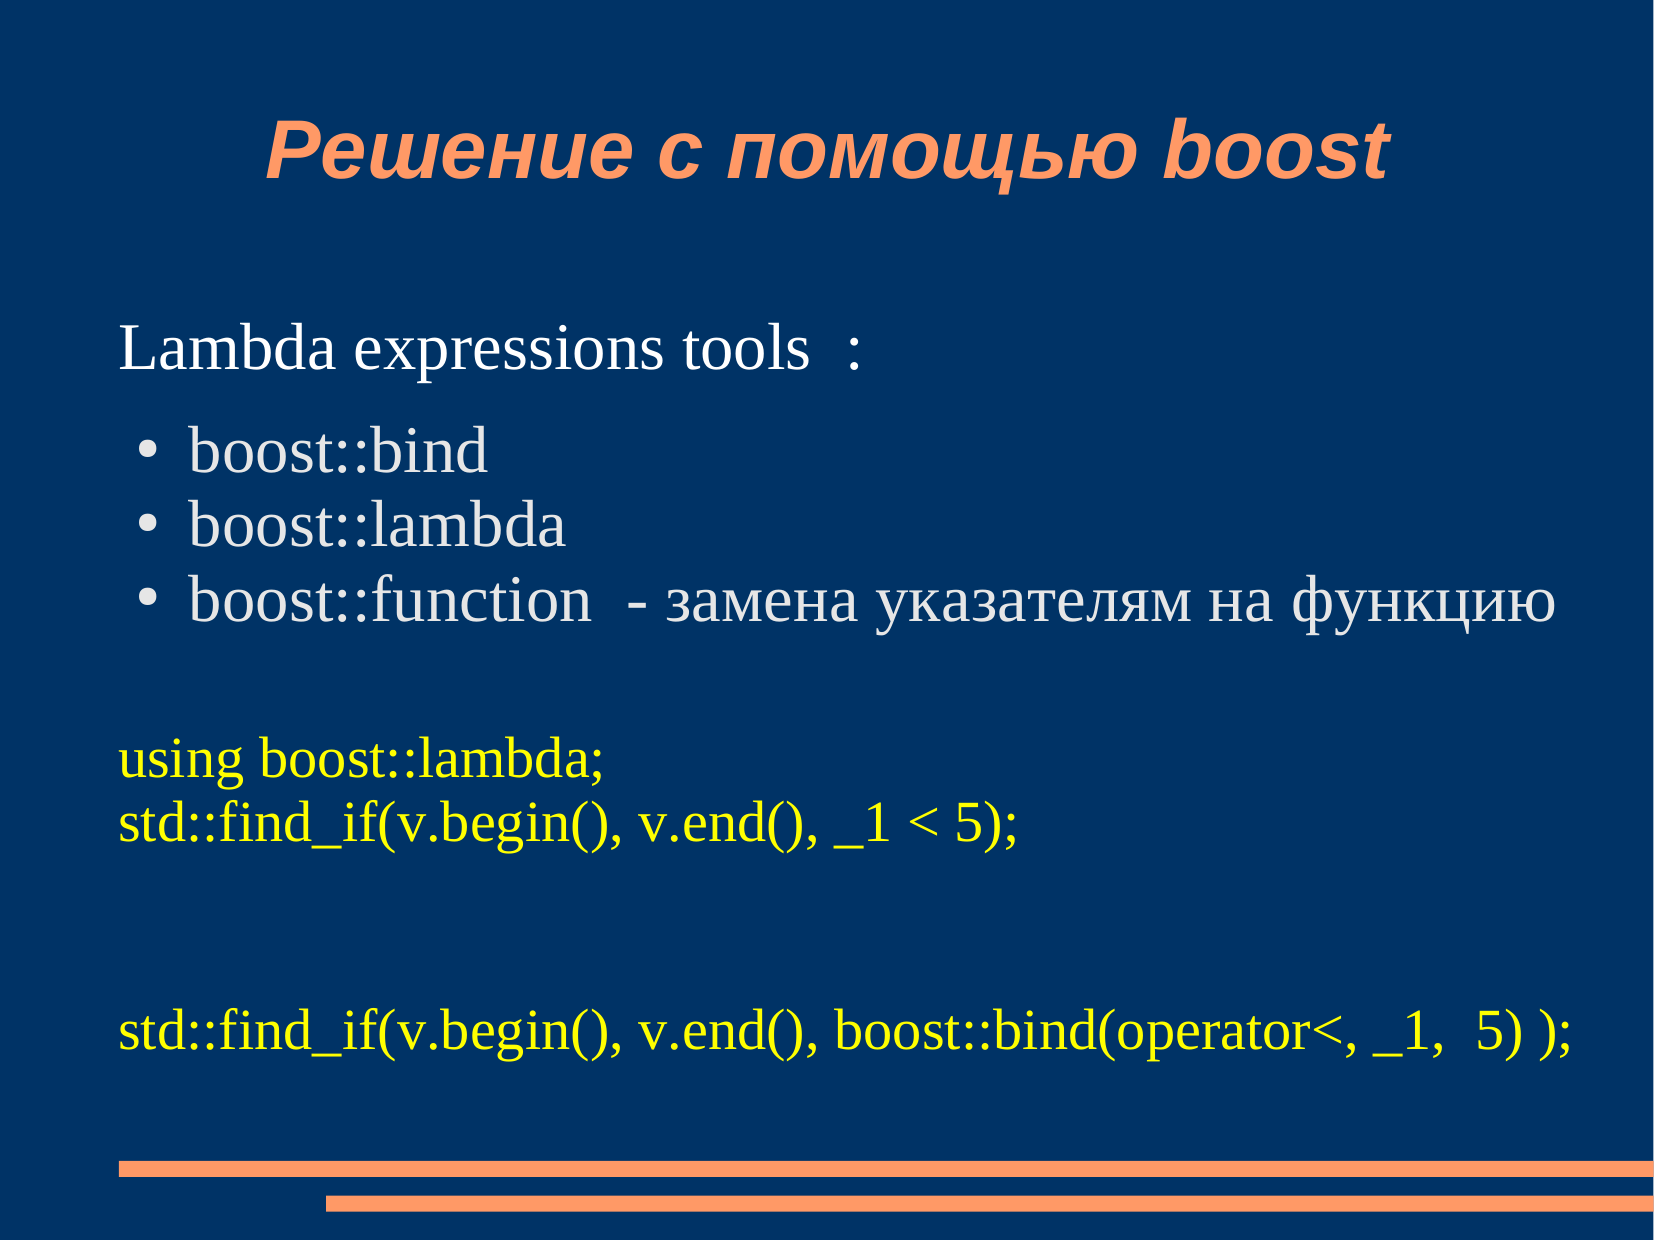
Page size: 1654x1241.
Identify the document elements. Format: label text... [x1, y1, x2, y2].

title Решение с помощью boost [121, 46, 1534, 254]
text_box Lambda expressions tools : [118, 309, 1270, 384]
text_box std::find_if(v.begin(), v.end(), boost::bind(operator<, _1, 5) ); [118, 997, 1625, 1063]
list boost::bind boost::lambda boost::function - замена указателям на функцию [118, 413, 1595, 636]
text_box using boost::lambda; std::find_if(v.begin(), v.end(), _1 < 5); [118, 725, 1152, 855]
